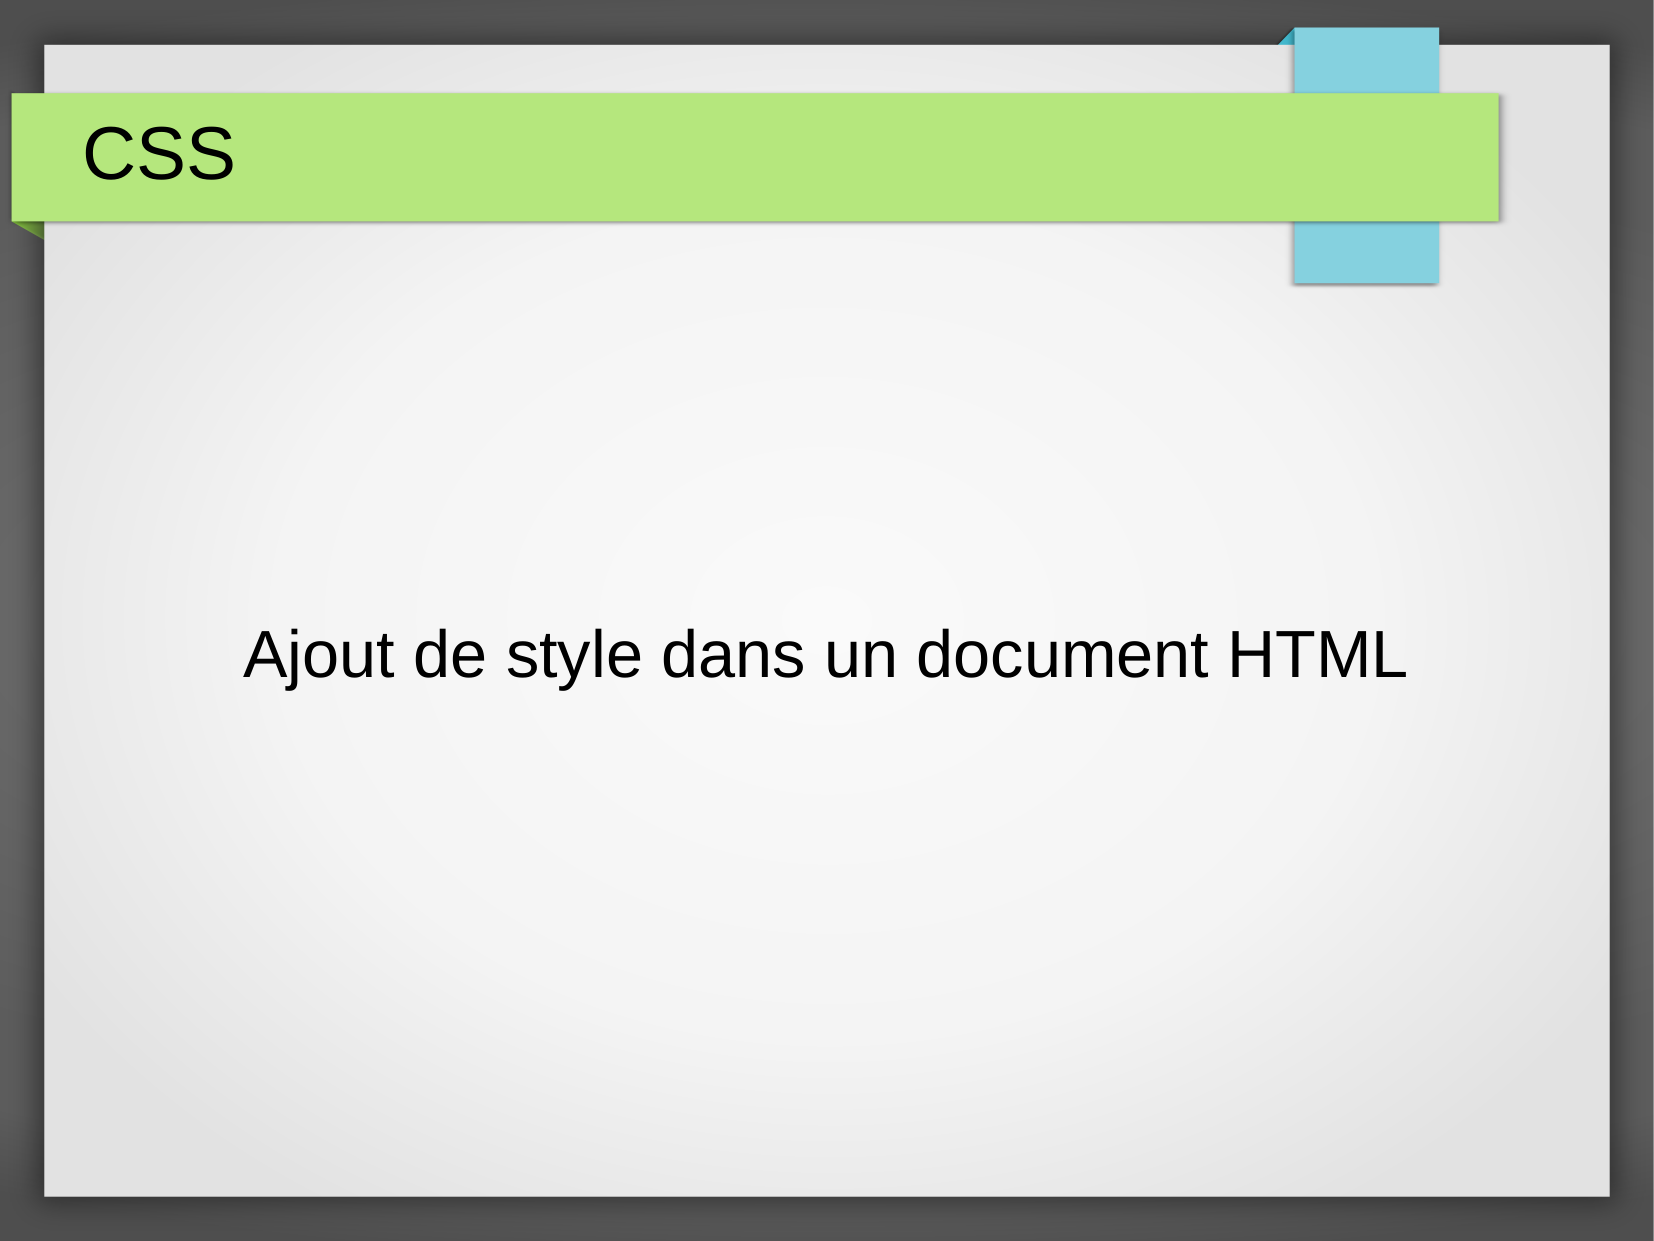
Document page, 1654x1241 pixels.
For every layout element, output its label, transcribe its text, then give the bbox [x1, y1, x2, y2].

subtitle Ajout de style dans un document HTML [82, 295, 1571, 1015]
picture [0, 0, 1654, 1241]
title CSS [82, 94, 1264, 213]
